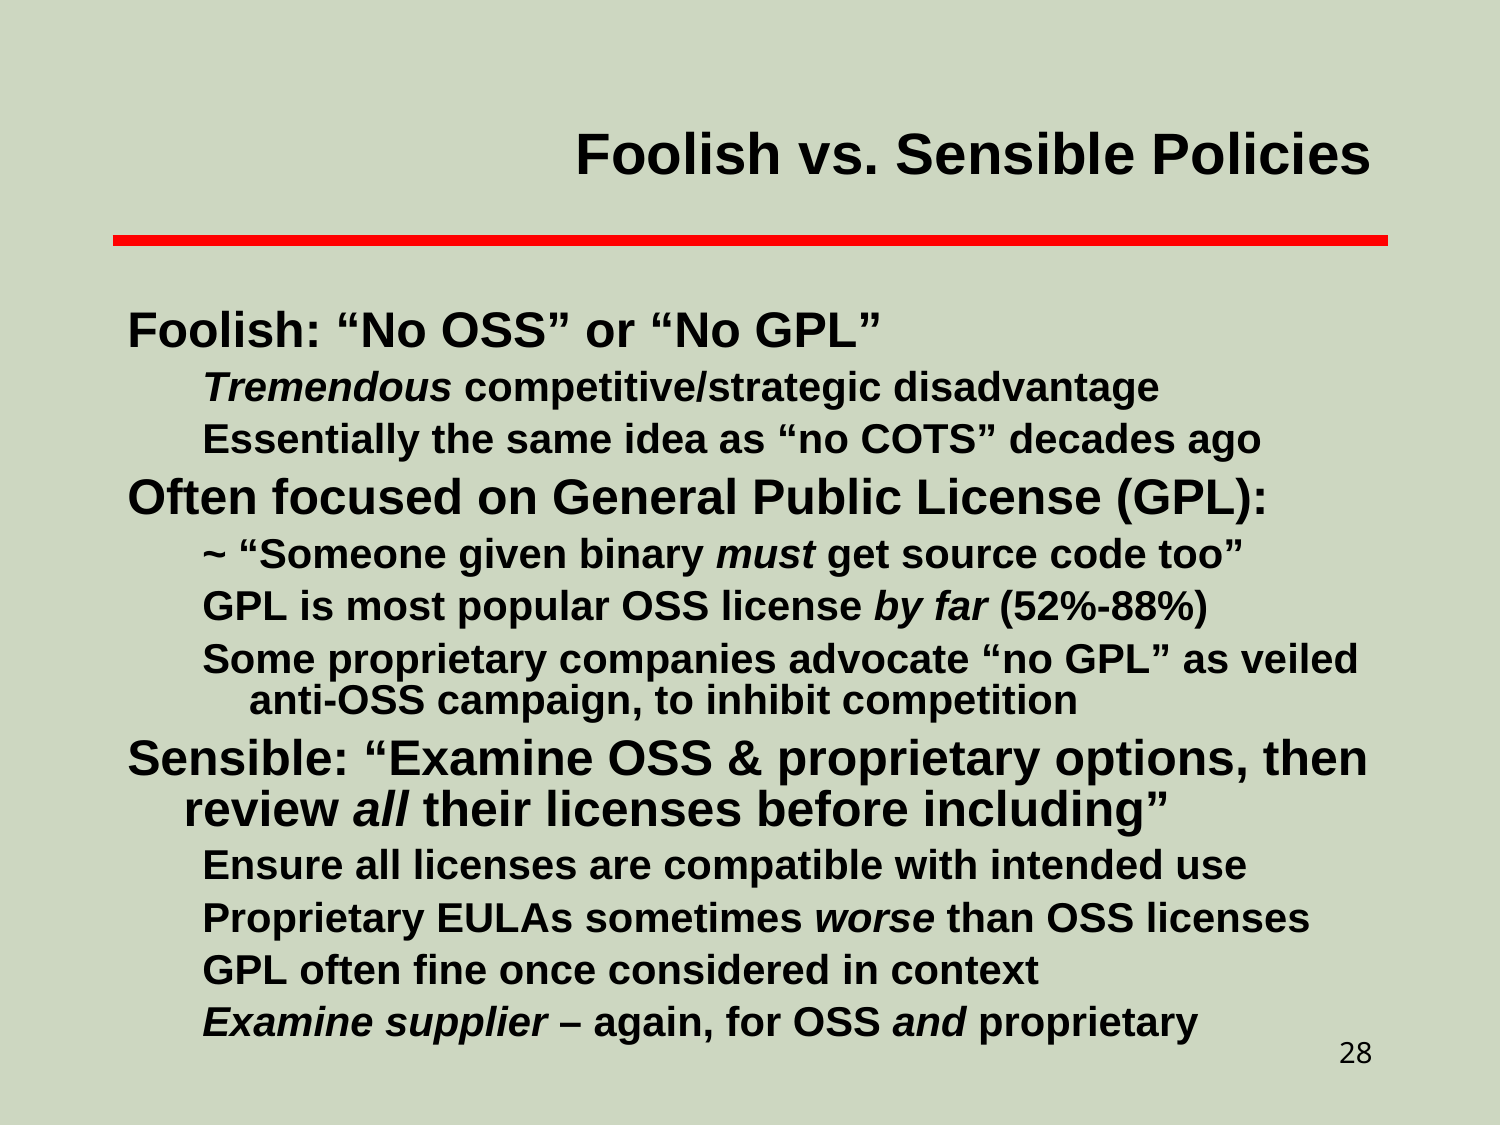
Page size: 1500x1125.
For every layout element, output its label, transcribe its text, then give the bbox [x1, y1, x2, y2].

title Foolish vs. Sensible Policies [337, 85, 1388, 224]
list Foolish: “No OSS” or “No GPL” Tremendous competitive/strategic disadvantage Essentially the same idea as “no COTS” decades ago Often focused on General Public License (GPL): ~ “Someone given binary must get source code too” GPL is most popular OSS license by far (52%-88%) Some proprietary companies advocate “no GPL” as veiled anti-OSS campaign, to inhibit competition Sensible: “Examine OSS & proprietary options, then review all their licenses before including” Ensure all licenses are compatible with intended use Proprietary EULAs sometimes worse than OSS licenses GPL often fine once considered in context Examine supplier – again, for OSS and proprietary [112, 299, 1388, 1125]
